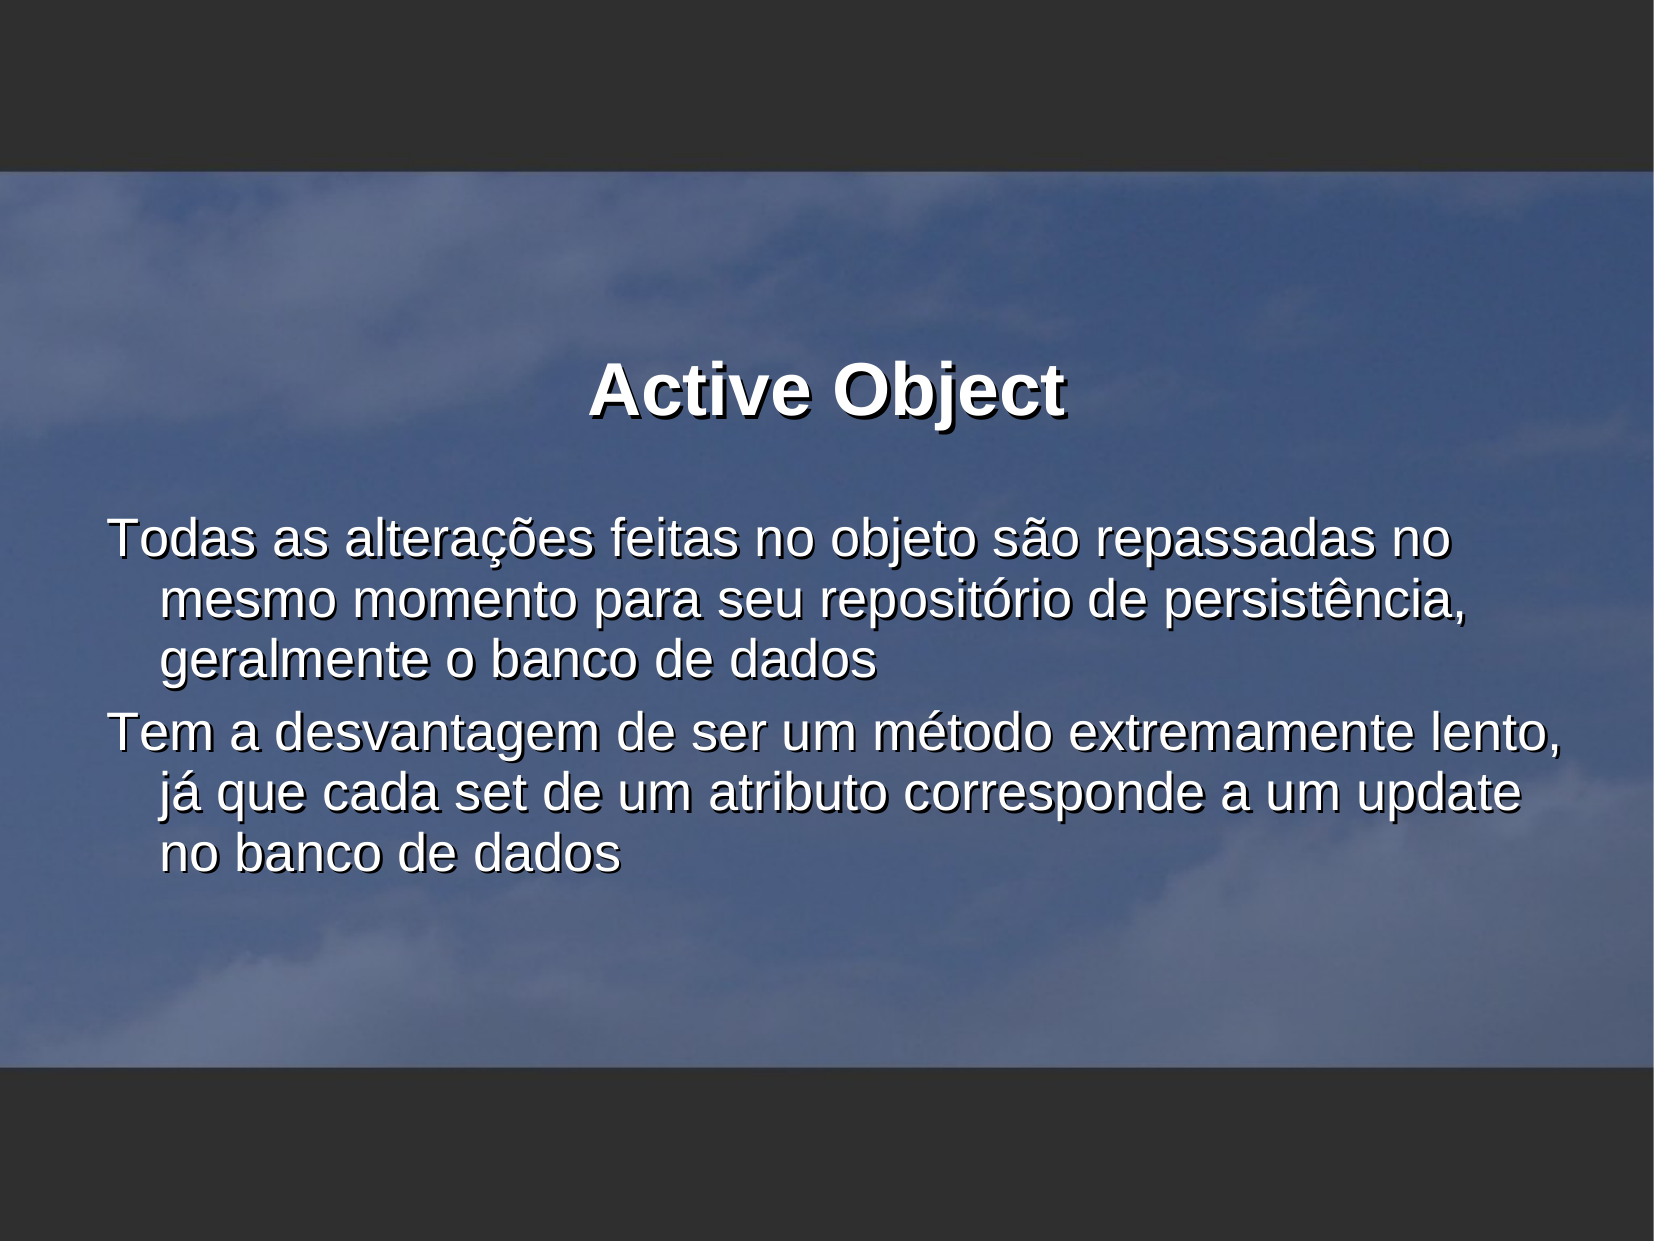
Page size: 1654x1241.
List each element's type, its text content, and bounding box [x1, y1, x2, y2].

list Todas as alterações feitas no objeto são repassadas no mesmo momento para seu repositório de persistência, geralmente o banco de dados Tem a desvantagem de ser um método extremamente lento, já que cada set de um atributo corresponde a um update no banco de dados [88, 507, 1565, 883]
picture [0, 0, 1654, 1241]
title Active Object [88, 308, 1565, 471]
